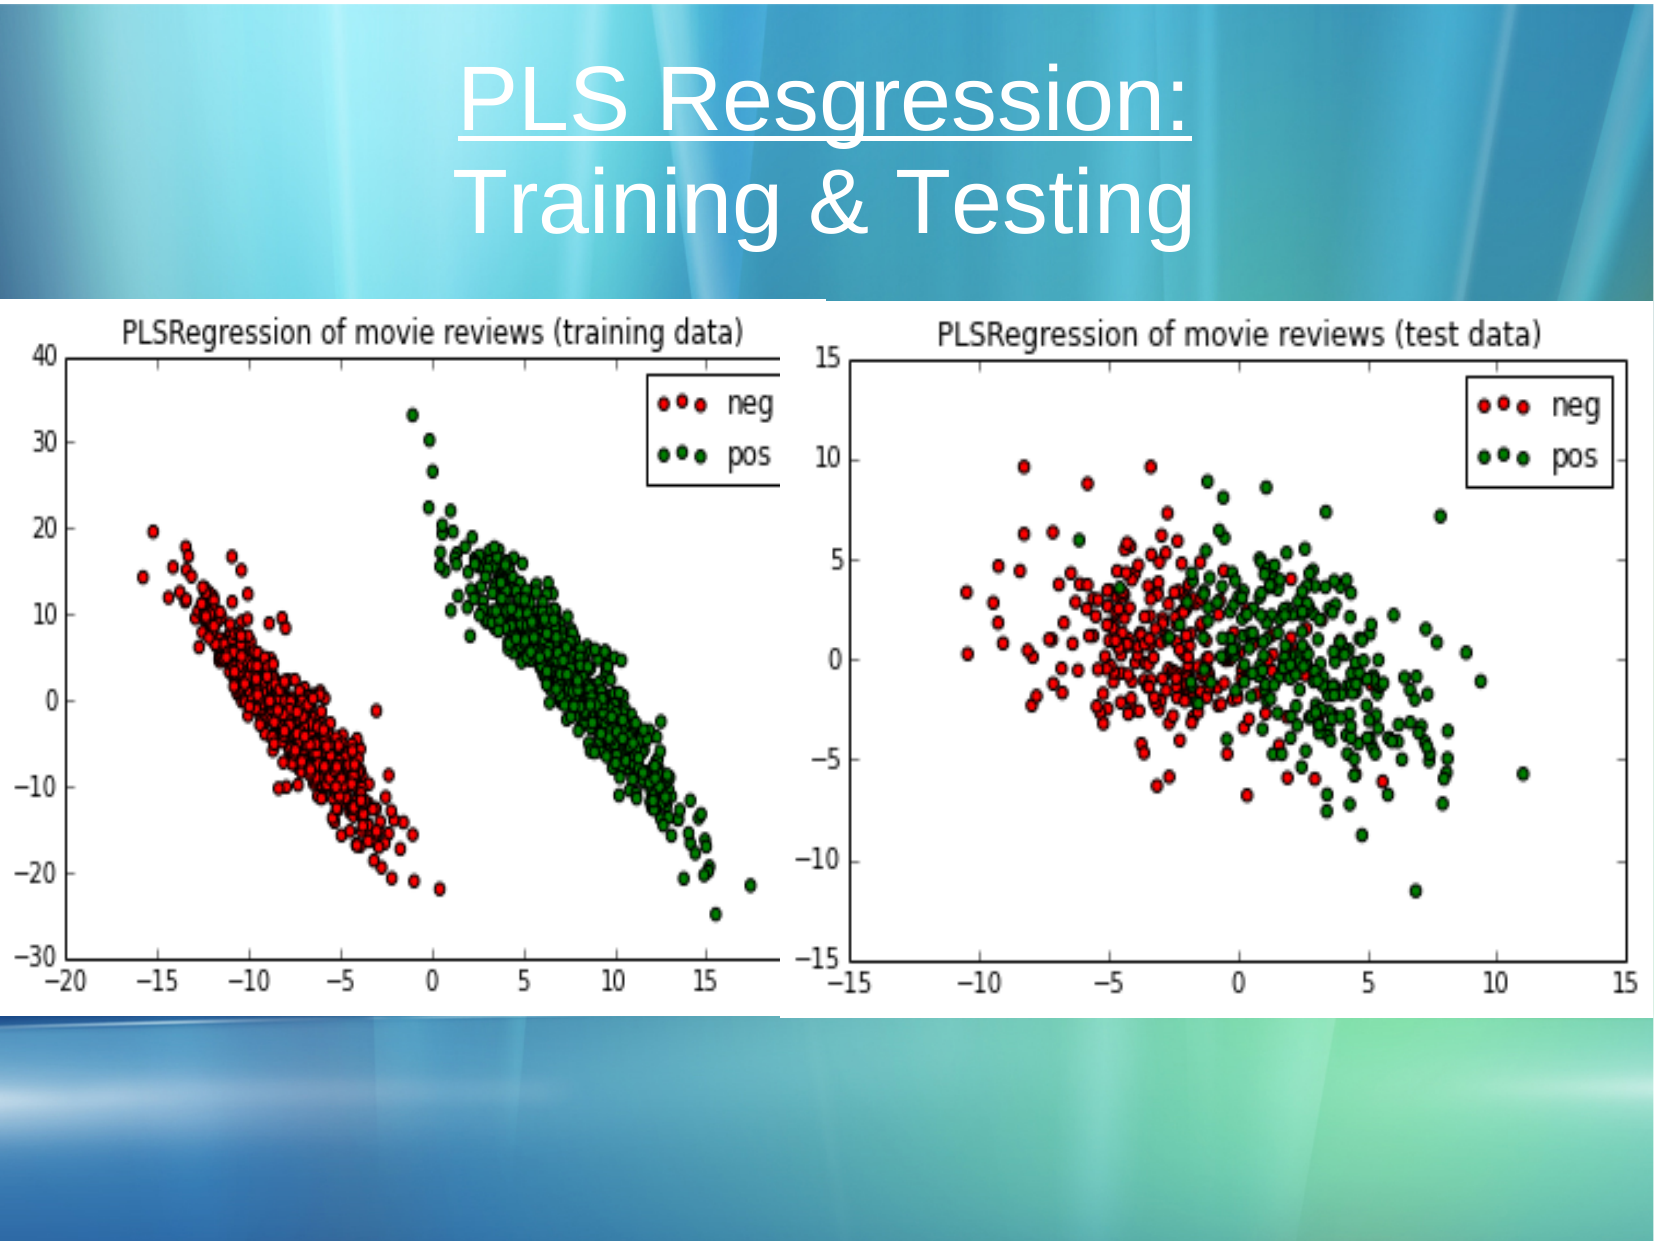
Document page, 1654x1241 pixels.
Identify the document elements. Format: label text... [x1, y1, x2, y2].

picture [0, 4, 1654, 1241]
title PLS Resgression: Training & Testing [82, 45, 1568, 258]
